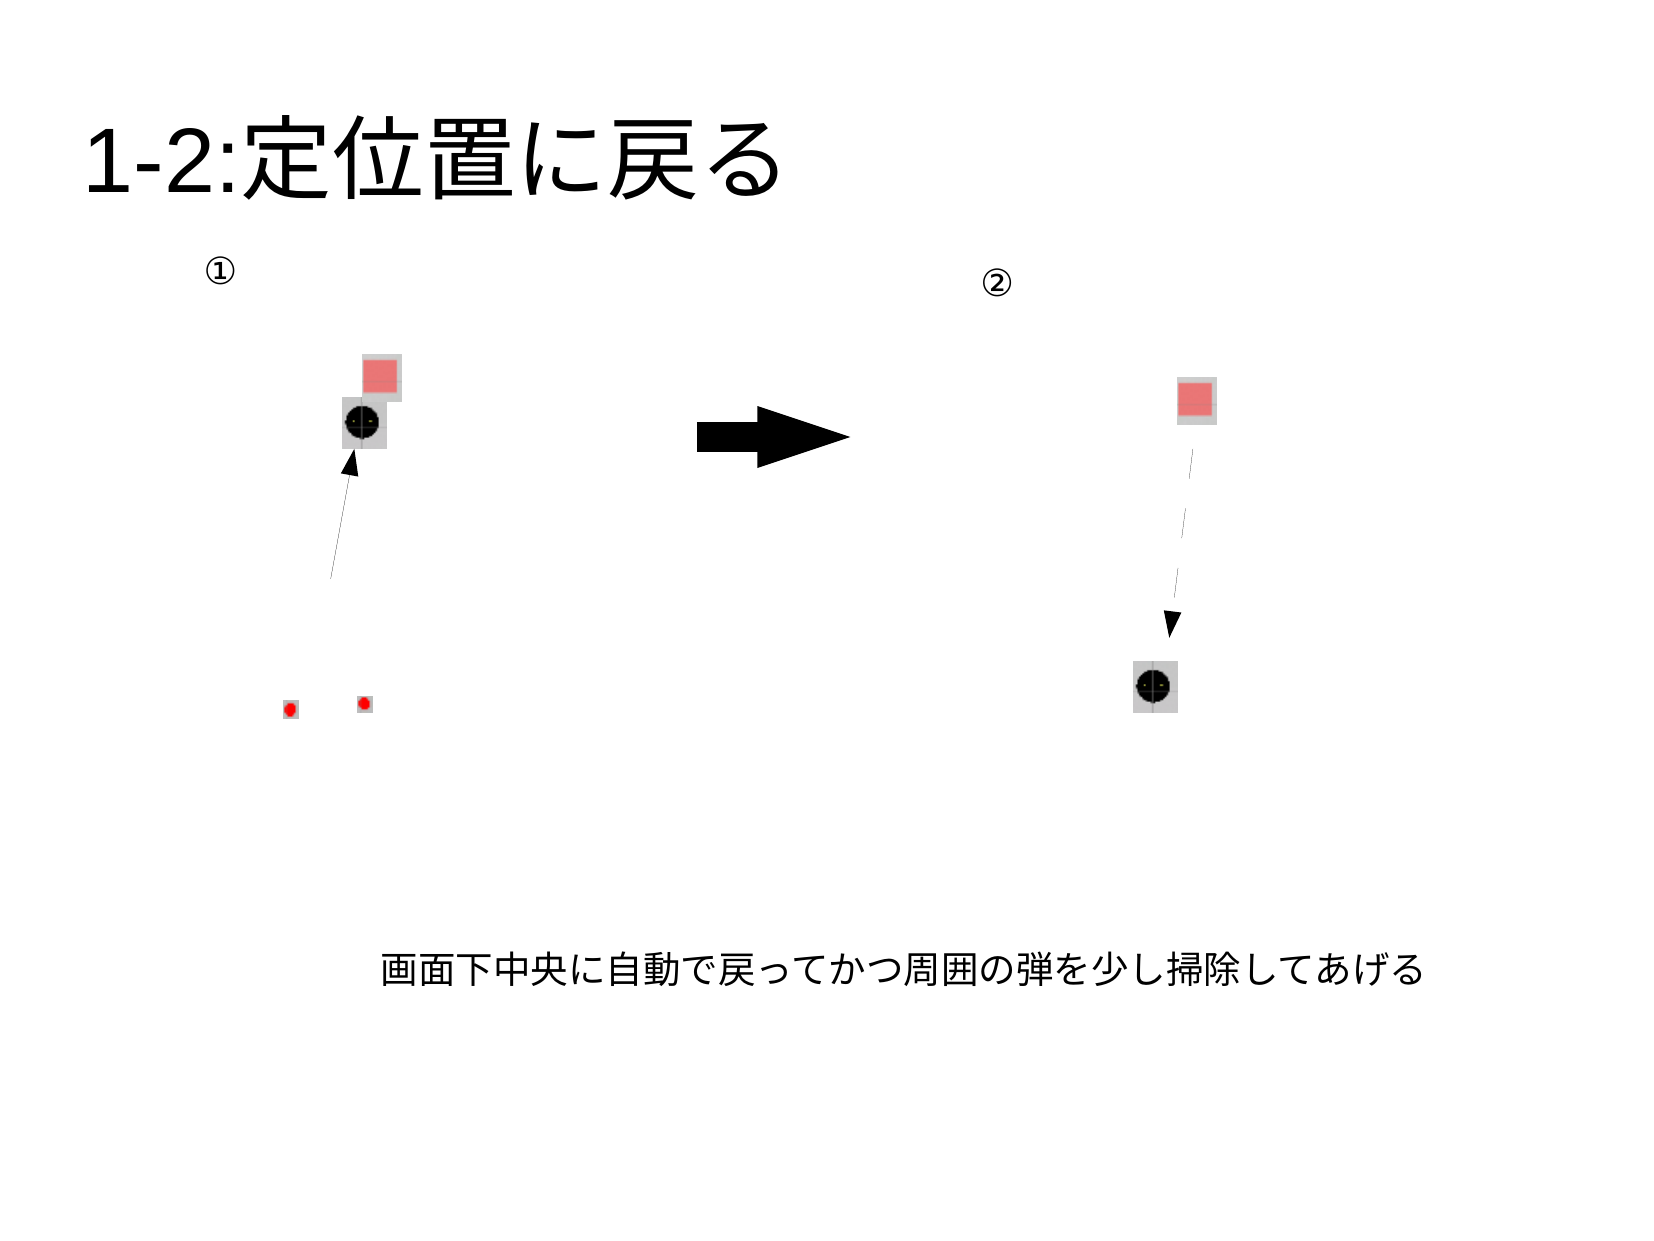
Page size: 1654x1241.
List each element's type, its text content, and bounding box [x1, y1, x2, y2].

picture [1133, 661, 1178, 713]
picture [1177, 377, 1217, 425]
text_box 画面下中央に自動で戻ってかつ周囲の弾を少し掃除してあげる [366, 933, 1393, 986]
text_box ① [189, 242, 257, 296]
text_box ② [965, 254, 1033, 308]
picture [357, 696, 373, 713]
picture [342, 354, 402, 449]
picture [283, 700, 299, 719]
title 1-2:定位置に戻る [82, 49, 1571, 257]
